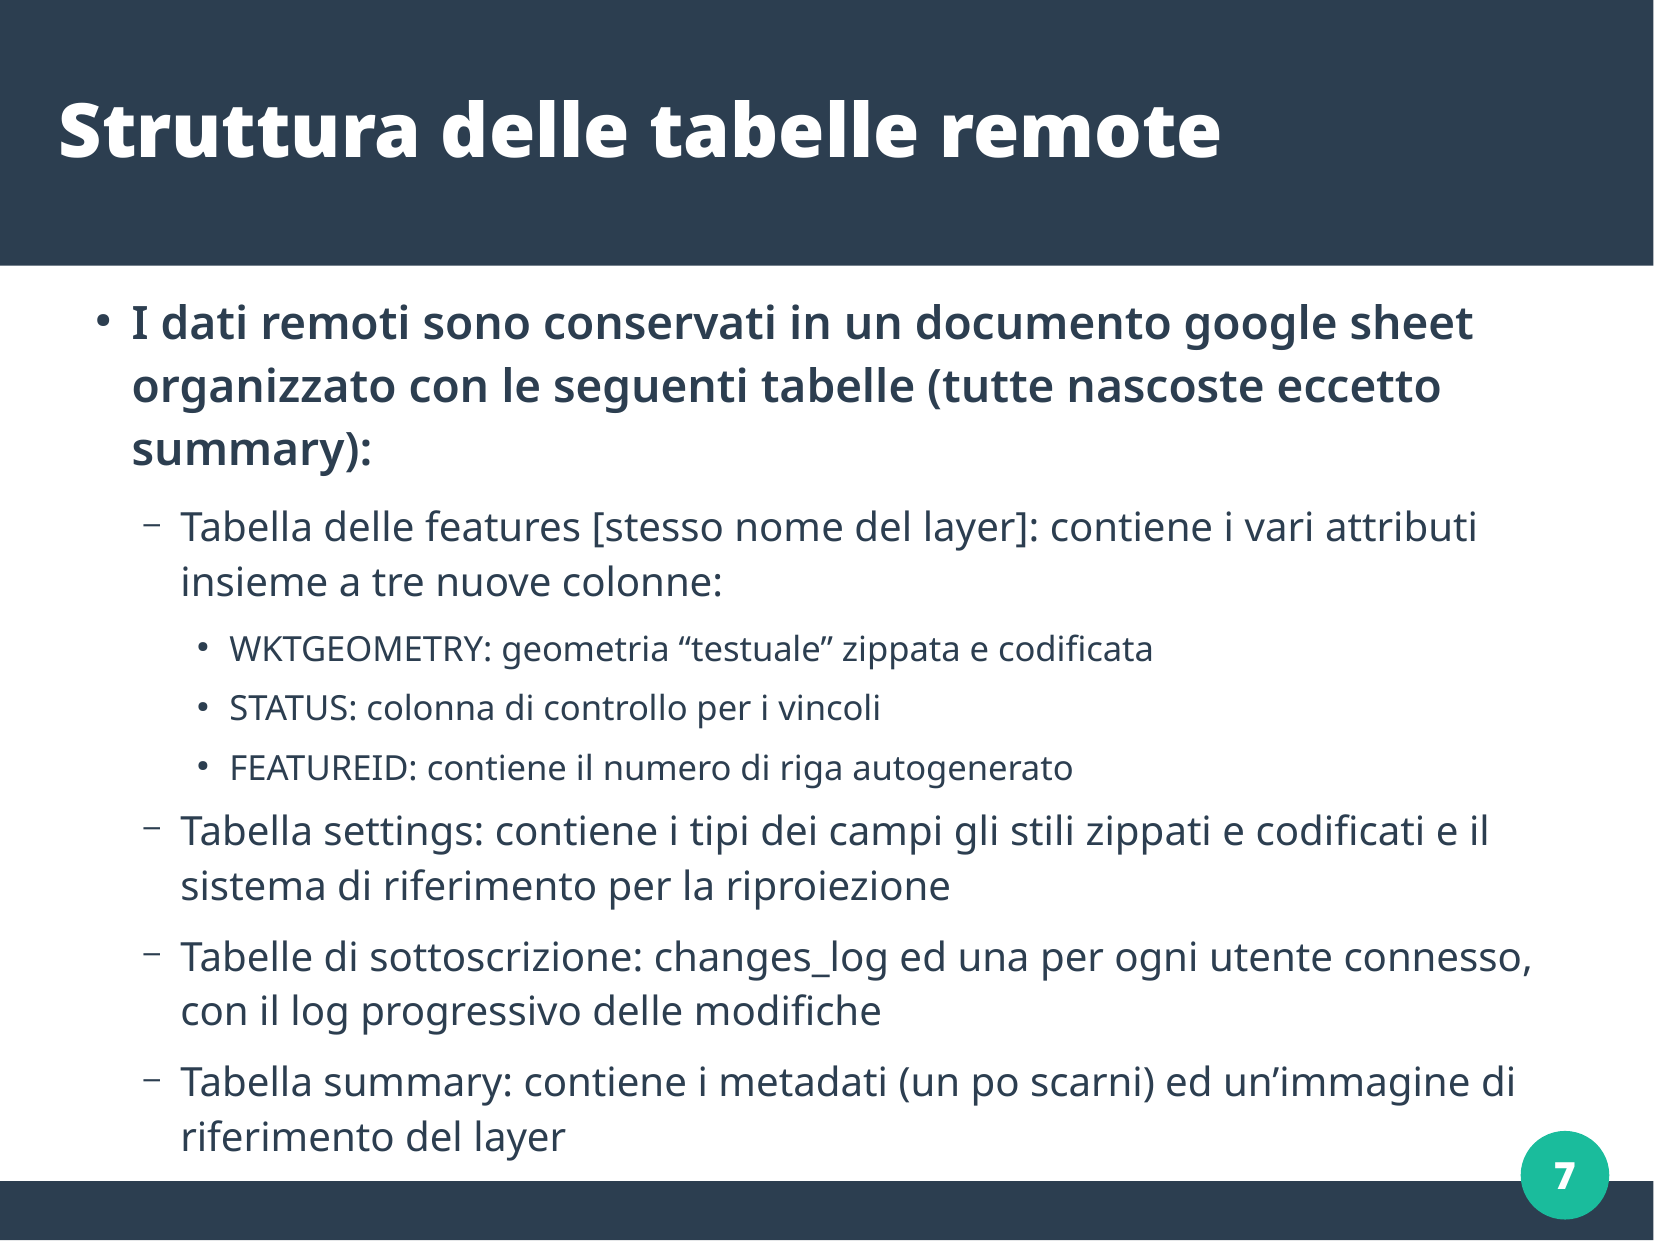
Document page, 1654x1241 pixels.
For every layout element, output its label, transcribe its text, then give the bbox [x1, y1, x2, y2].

list I dati remoti sono conservati in un documento google sheet organizzato con le seguenti tabelle (tutte nascoste eccetto summary): Tabella delle features [stesso nome del layer]: contiene i vari attributi insieme a tre nuove colonne: WKTGEOMETRY: geometria “testuale” zippata e codificata STATUS: colonna di controllo per i vincoli FEATUREID: contiene il numero di riga autogenerato Tabella settings: contiene i tipi dei campi gli stili zippati e codificati e il sistema di riferimento per la riproiezione Tabelle di sottoscrizione: changes_log ed una per ogni utente connesso, con il log progressivo delle modifiche Tabella summary: contiene i metadati (un po scarni) ed un’immagine di riferimento del layer [82, 290, 1571, 1170]
title Struttura delle tabelle remote [59, 49, 1595, 207]
